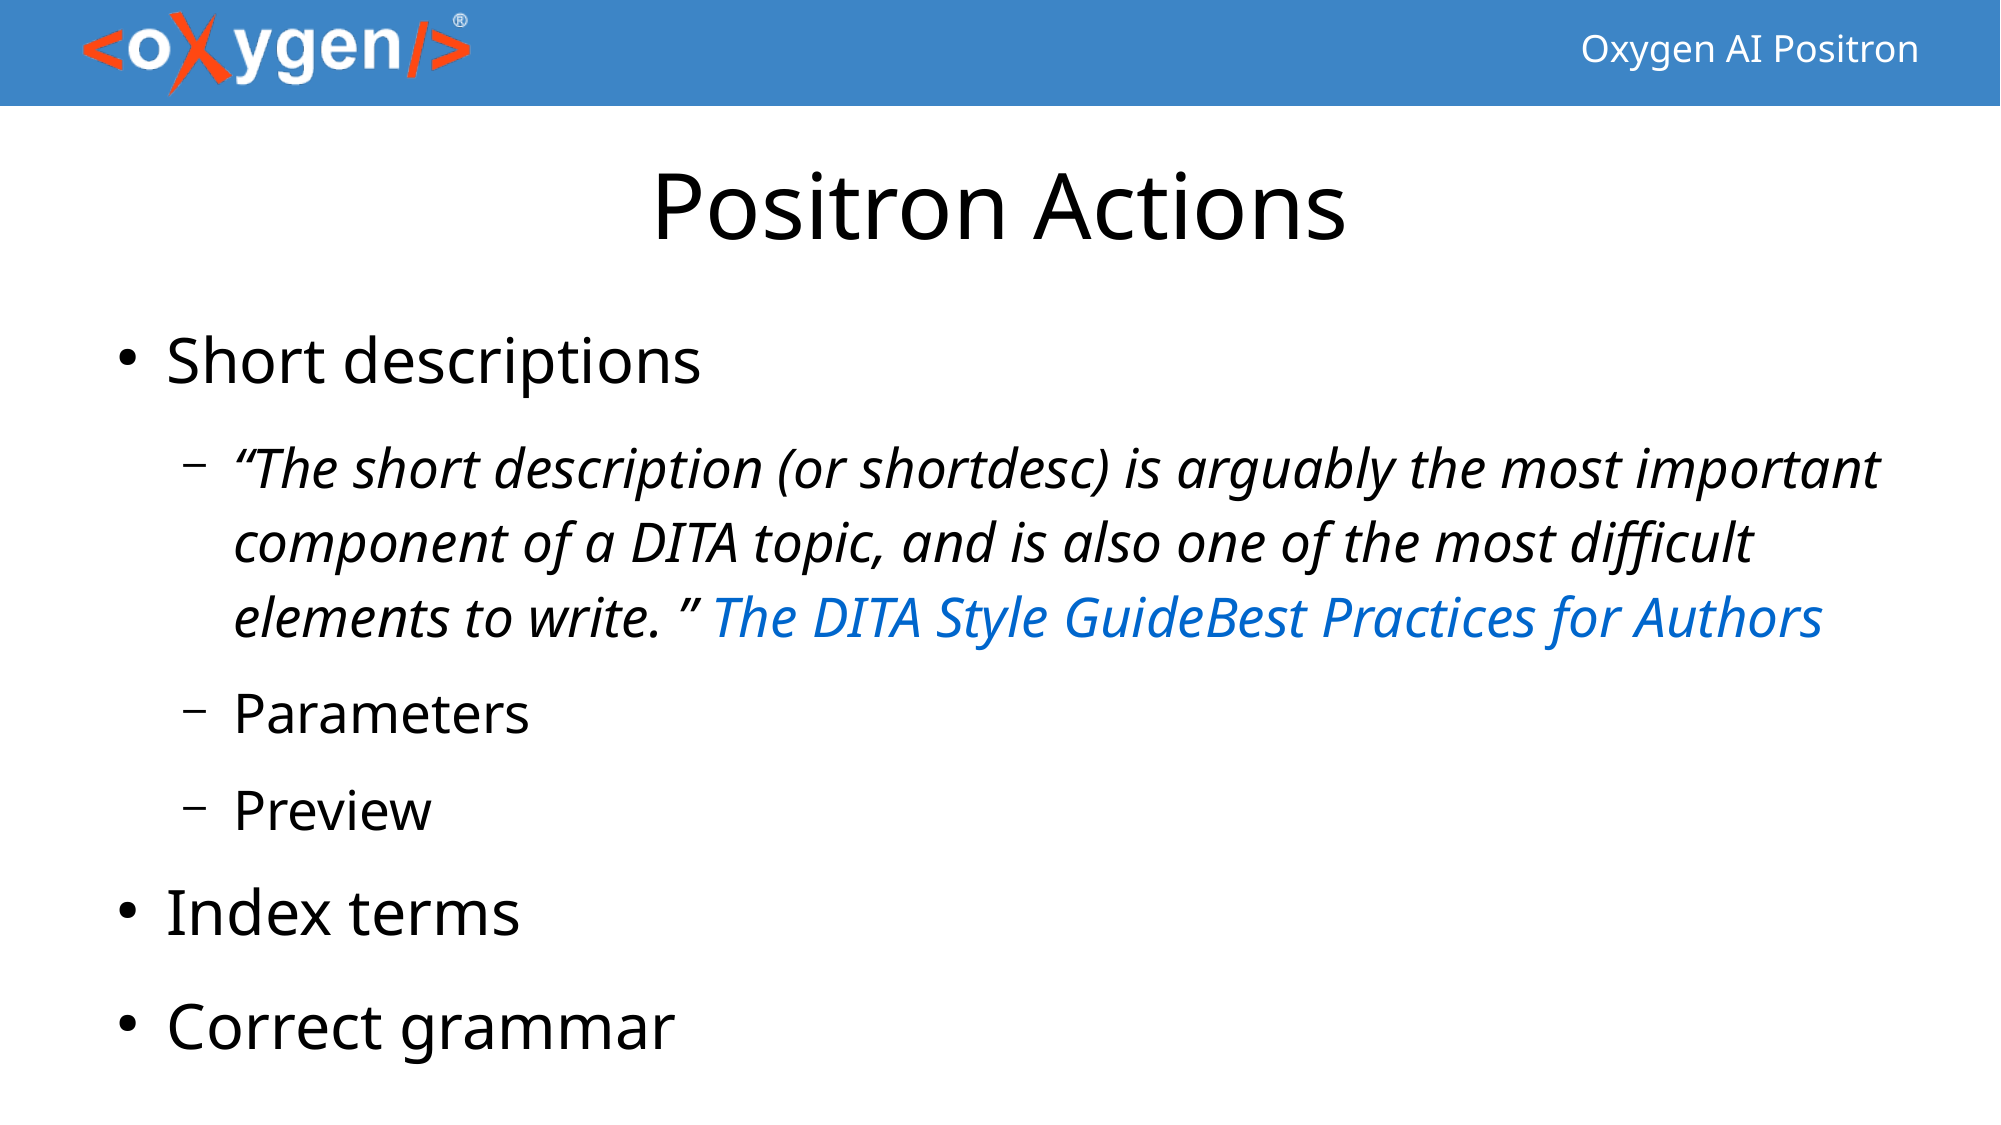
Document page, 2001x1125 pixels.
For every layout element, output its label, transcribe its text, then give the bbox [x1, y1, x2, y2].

list Short descriptions “The short description (or shortdesc) is arguably the most important component of a DITA topic, and is also one of the most difficult elements to write. ” The DITA Style GuideBest Practices for Authors Parameters Preview Index terms Correct grammar [99, 316, 1900, 1083]
picture [75, 0, 488, 106]
title Positron Actions [99, 109, 1900, 298]
